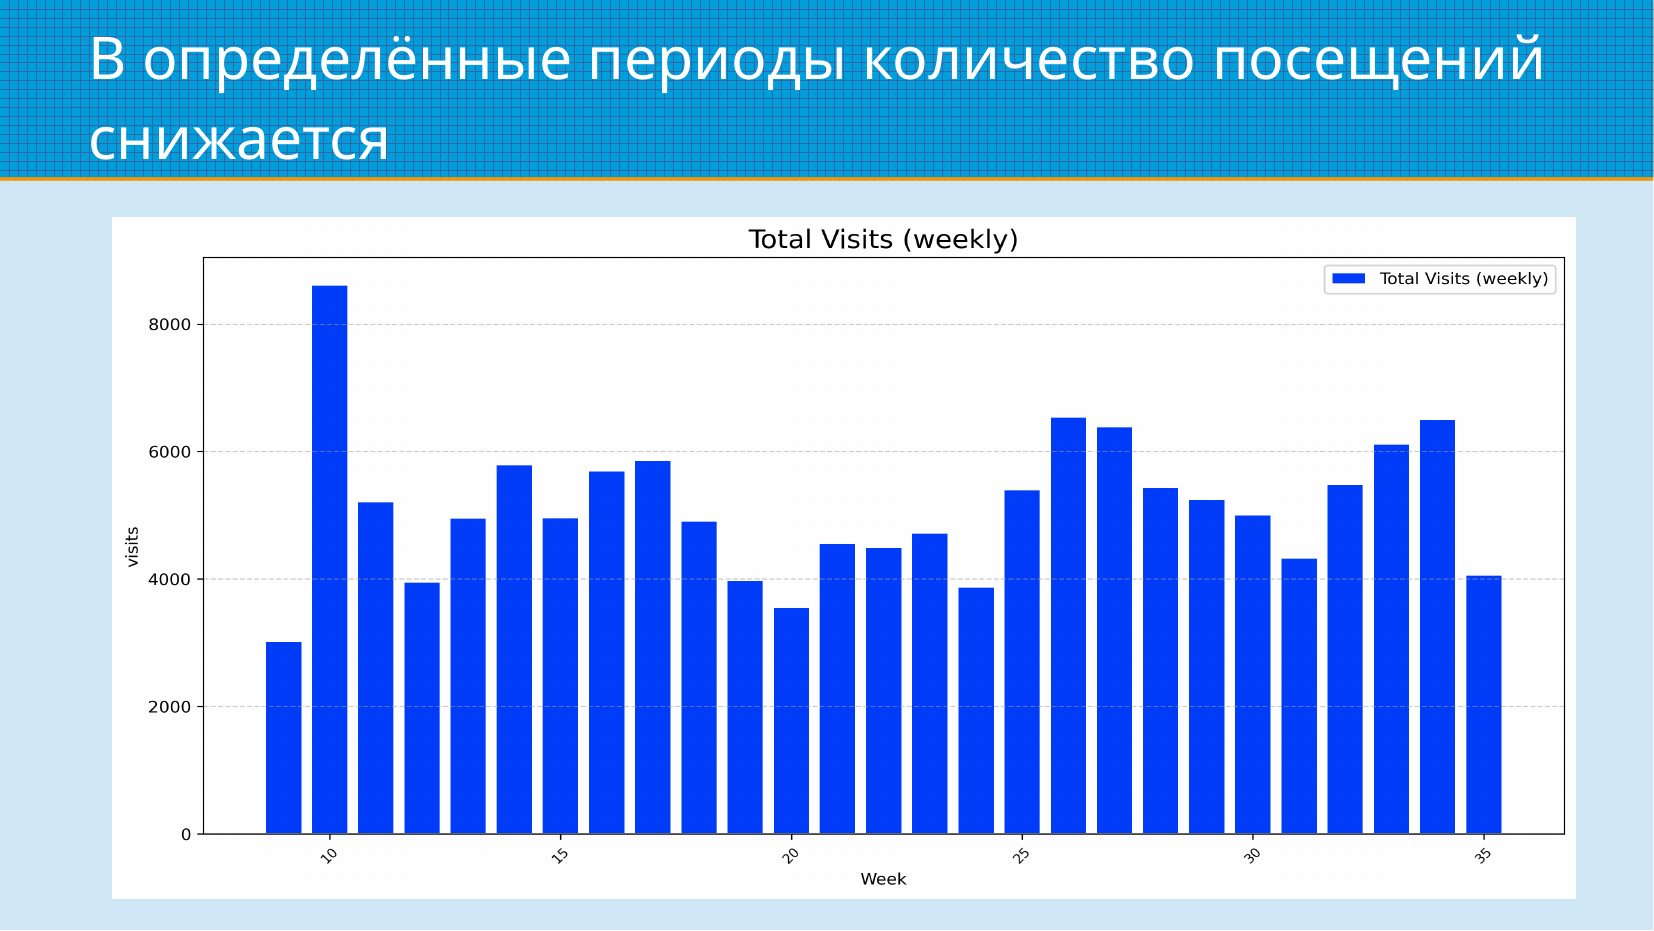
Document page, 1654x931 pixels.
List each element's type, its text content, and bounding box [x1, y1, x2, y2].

picture [112, 217, 1576, 899]
title В определённые периоды количество посещений снижается [88, 14, 1565, 178]
